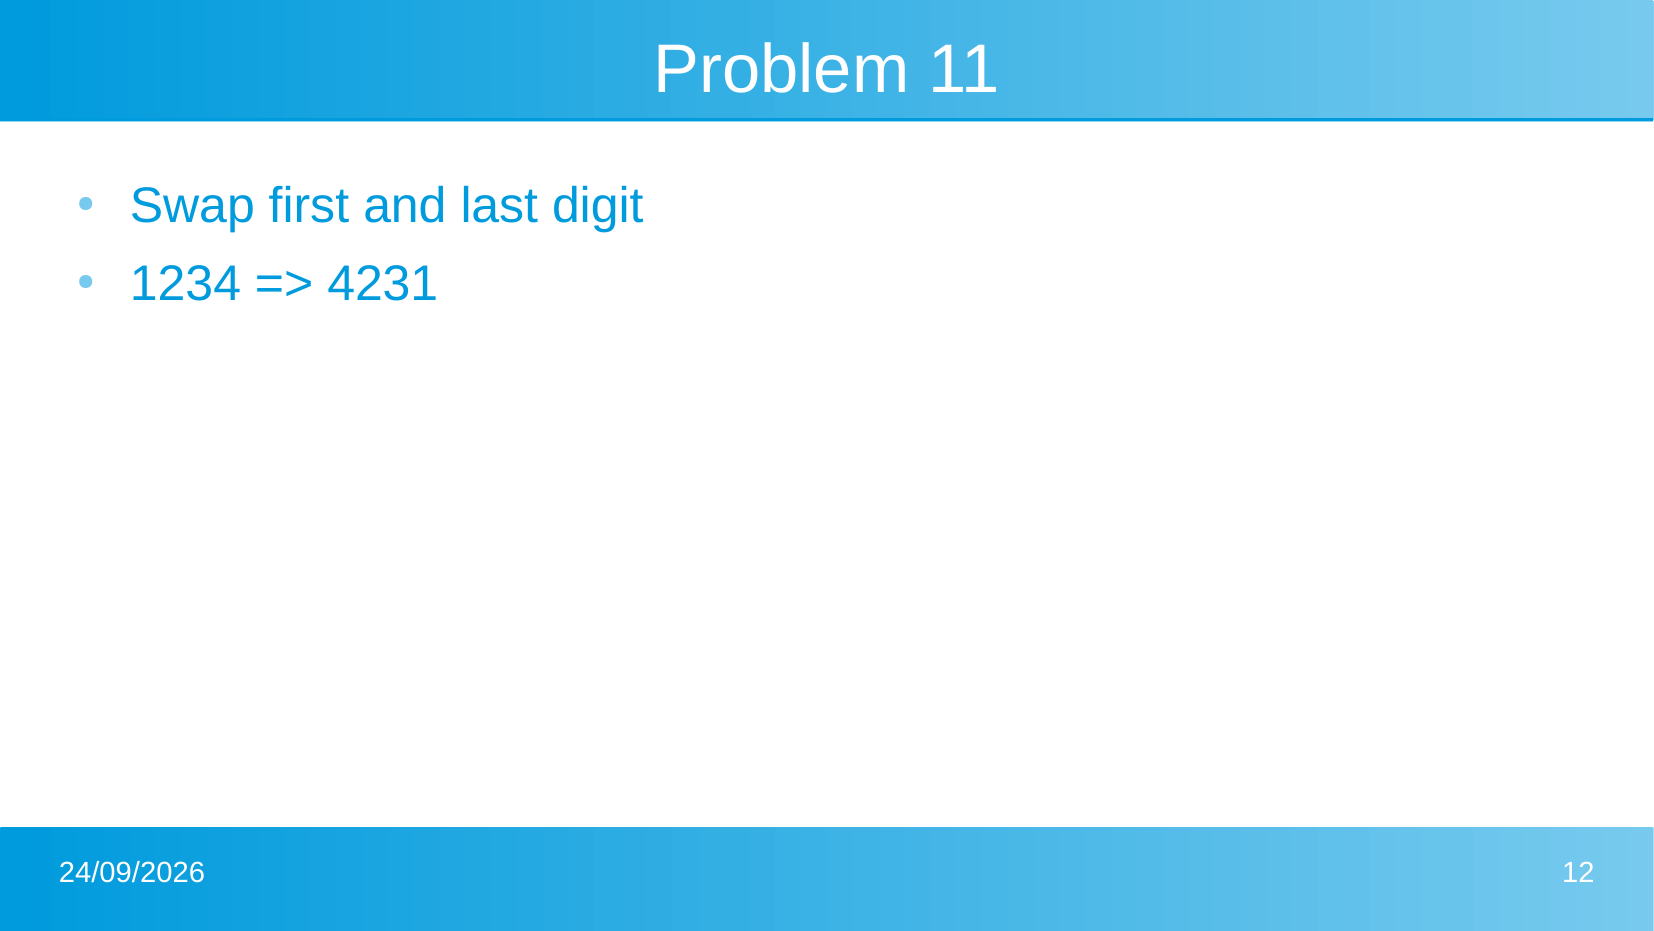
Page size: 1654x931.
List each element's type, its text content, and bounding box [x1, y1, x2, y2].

title Problem 11 [59, 29, 1595, 108]
list Swap first and last digit 1234 => 4231 [59, 177, 1595, 768]
